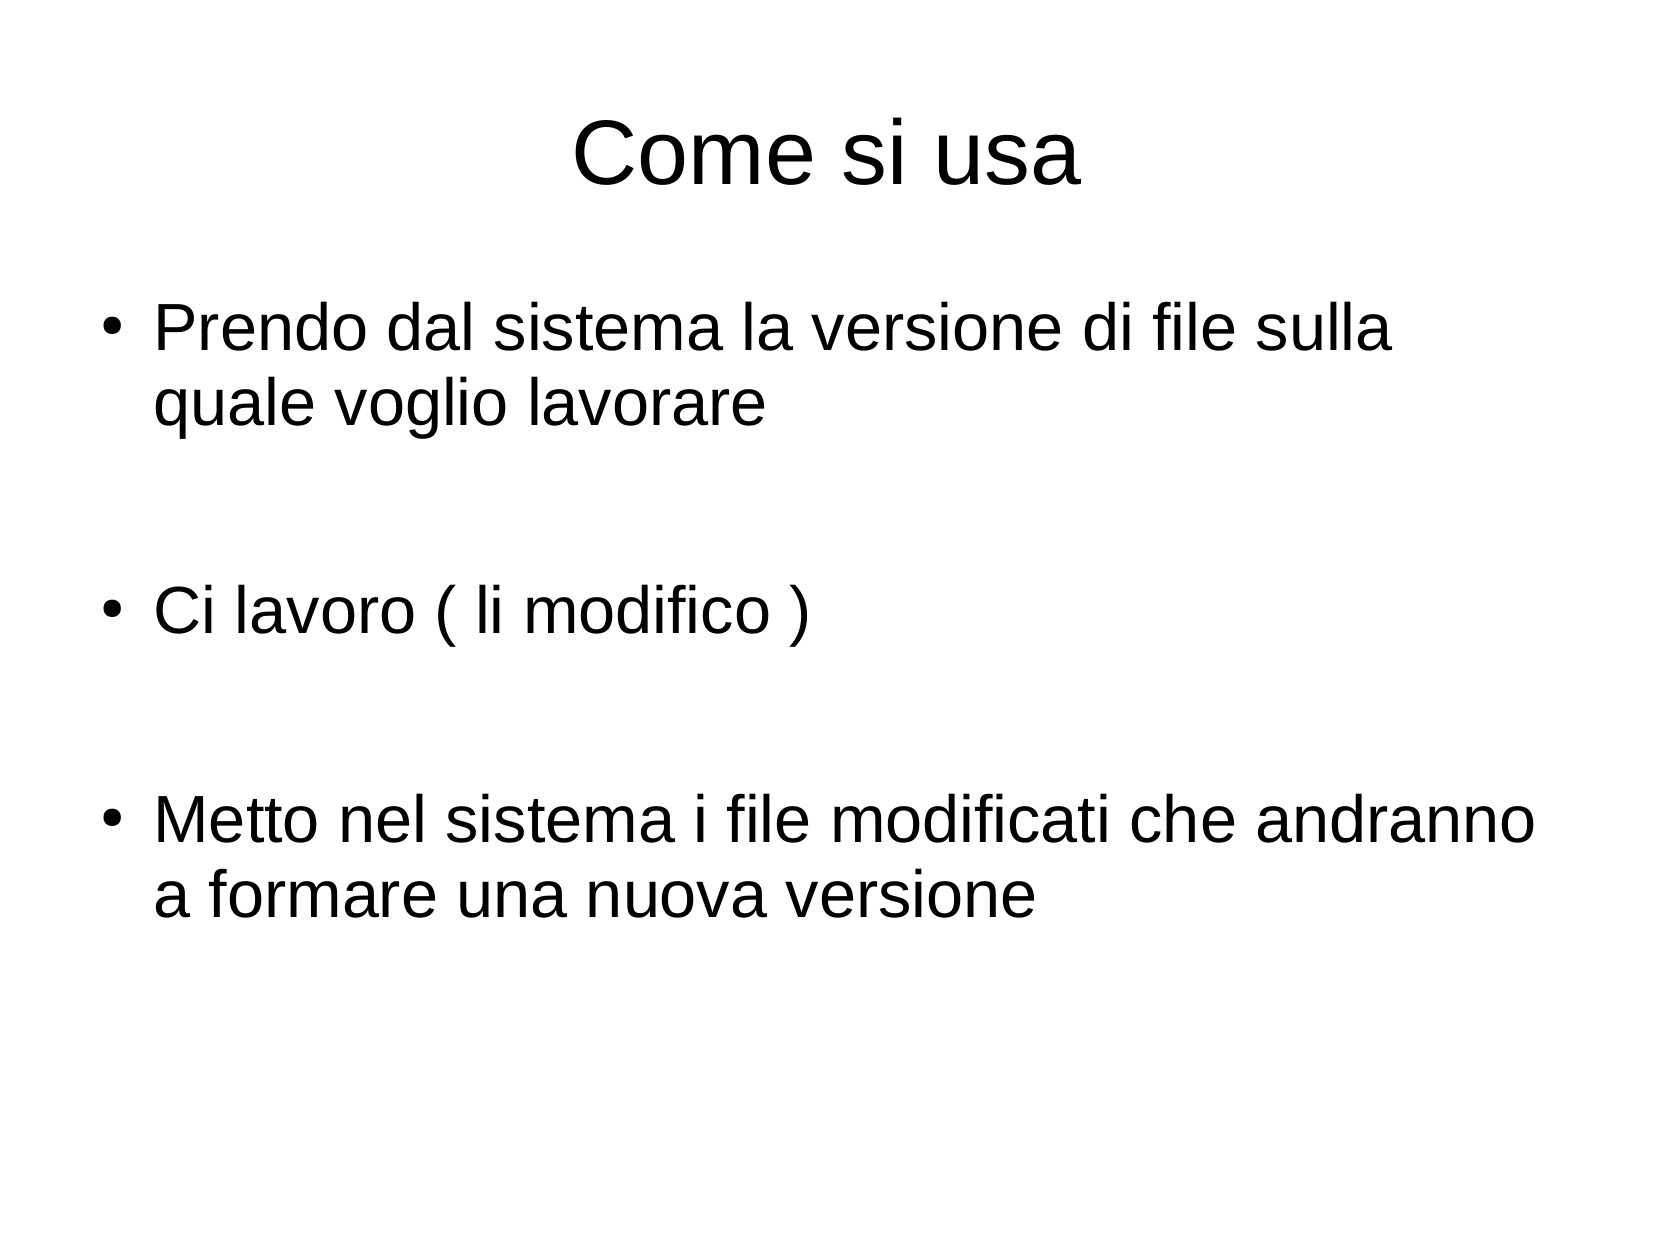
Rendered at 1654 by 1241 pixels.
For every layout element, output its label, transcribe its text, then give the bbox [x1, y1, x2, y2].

list Prendo dal sistema la versione di file sulla quale voglio lavorare Ci lavoro ( li modifico ) Metto nel sistema i file modificati che andranno a formare una nuova versione [82, 290, 1571, 1010]
title Come si usa [82, 49, 1571, 257]
